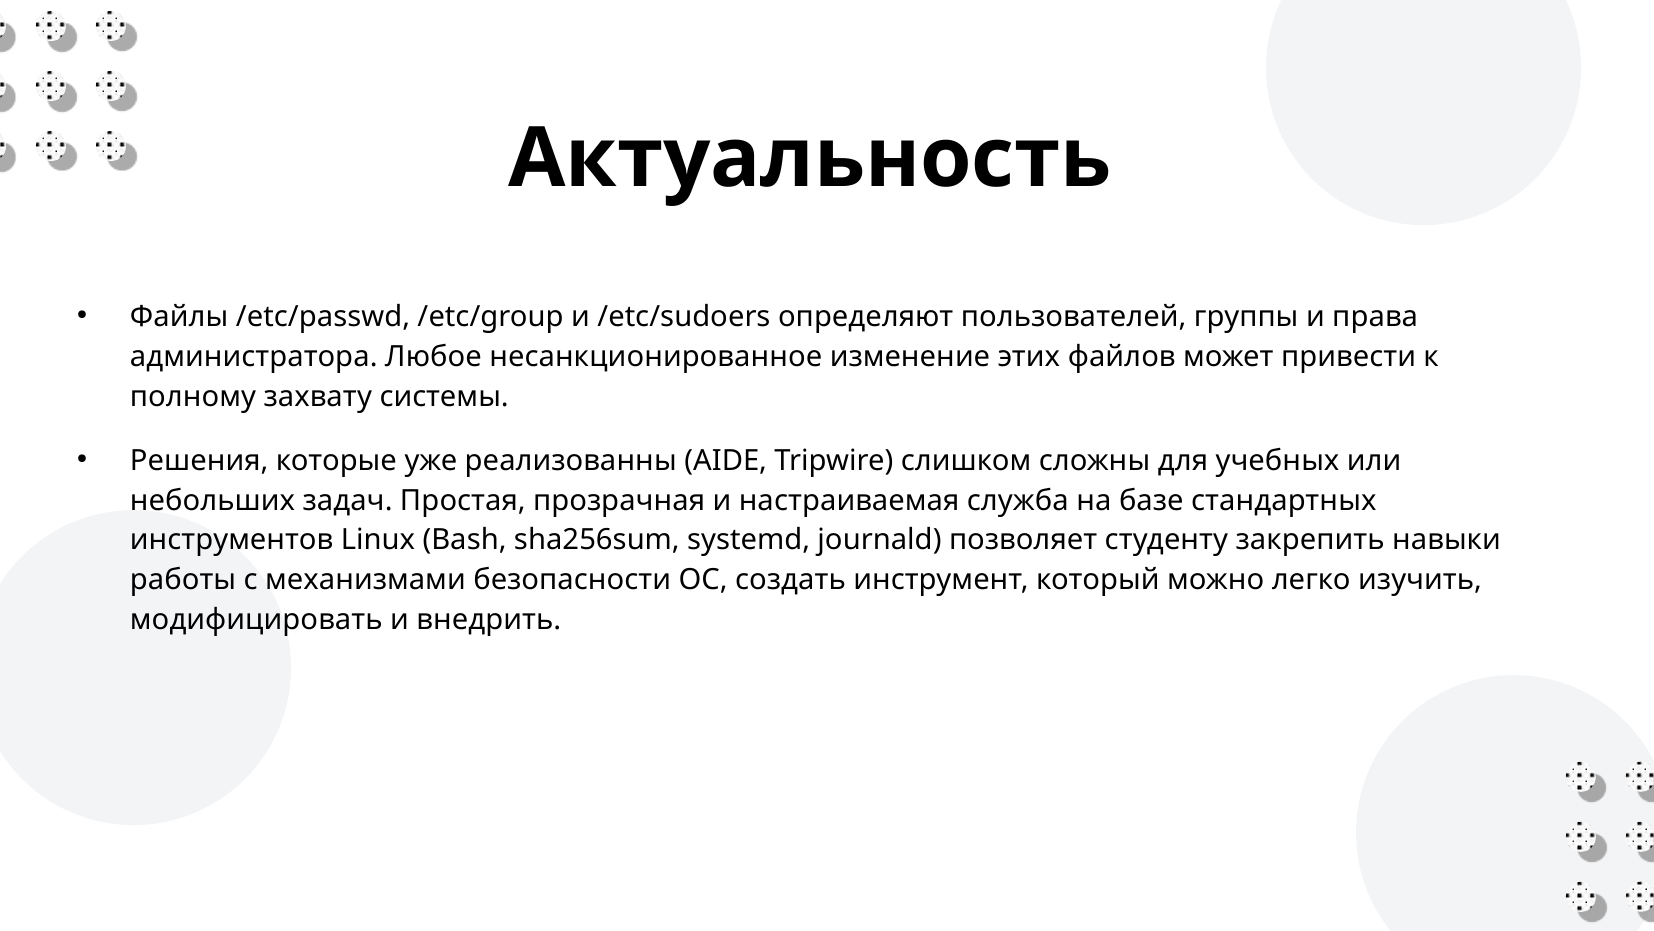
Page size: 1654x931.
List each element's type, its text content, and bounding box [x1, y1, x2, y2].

picture [95, 10, 126, 41]
picture [1625, 821, 1654, 852]
picture [35, 130, 67, 162]
picture [99, 70, 123, 76]
picture [1625, 881, 1654, 912]
picture [0, 133, 7, 159]
picture [1565, 761, 1596, 792]
picture [35, 70, 66, 102]
list Файлы /etc/passwd, /etc/group и /etc/sudoers определяют пользователей, группы и права администратора. Любое несанкционированное изменение этих файлов может привести к полному захвату системы. Решения, которые уже реализованны (AIDE, Tripwire) слишком сложны для учебных или небольших задач. Простая, прозрачная и настраиваемая служба на базе стандартных инструментов Linux (Bash, sha256sum, systemd, journald) позволяет студенту закрепить навыки работы с механизмами безопасности ОС, создать инструмент, который можно легко изучить, модифицировать и внедрить. [76, 295, 1565, 916]
picture [35, 11, 66, 42]
picture [0, 74, 6, 99]
picture [1565, 821, 1596, 852]
picture [1565, 881, 1596, 912]
title Актуальность [76, 76, 1565, 233]
picture [1625, 761, 1654, 792]
picture [0, 14, 6, 39]
